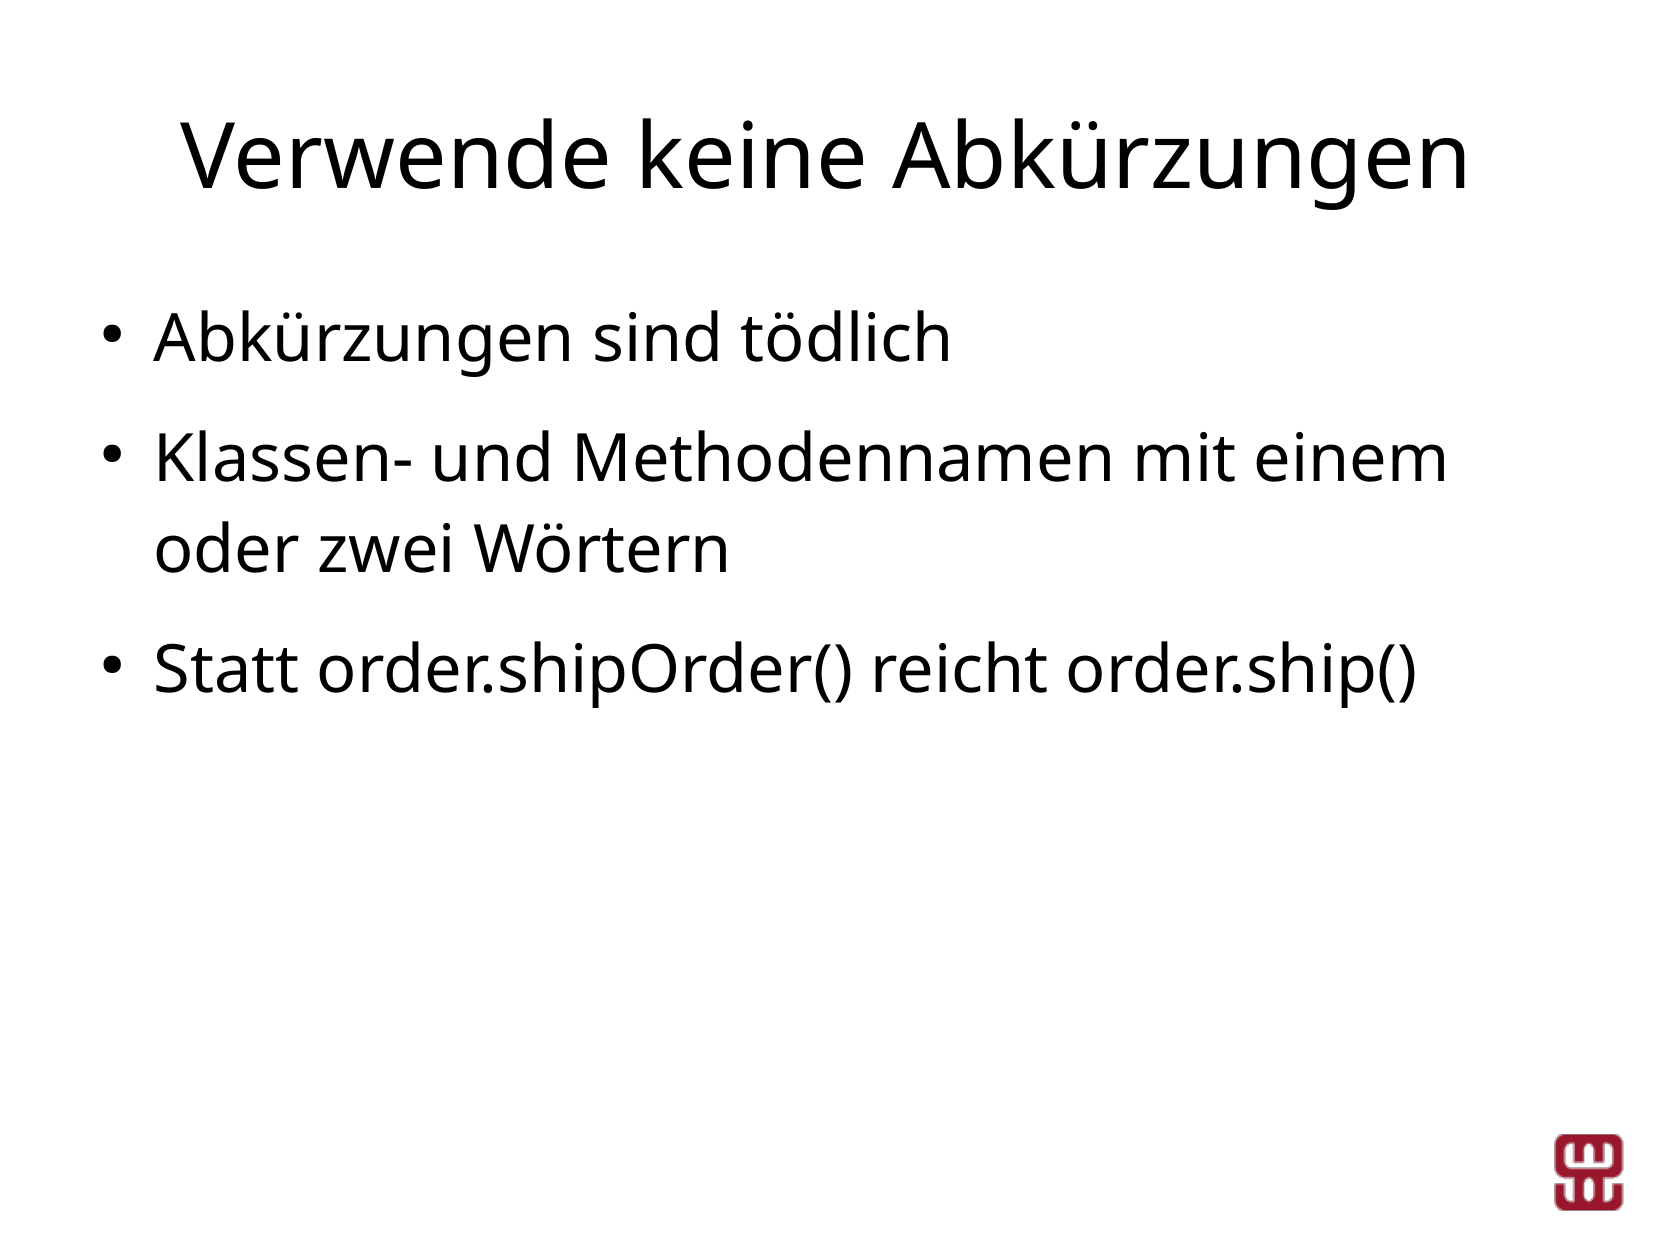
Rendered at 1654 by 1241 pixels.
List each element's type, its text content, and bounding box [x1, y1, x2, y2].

title Verwende keine Abkürzungen [82, 56, 1571, 250]
list Abkürzungen sind tödlich Klassen- und Methodennamen mit einem oder zwei Wörtern Statt order.shipOrder() reicht order.ship() [82, 290, 1571, 1094]
picture [1553, 1133, 1625, 1214]
